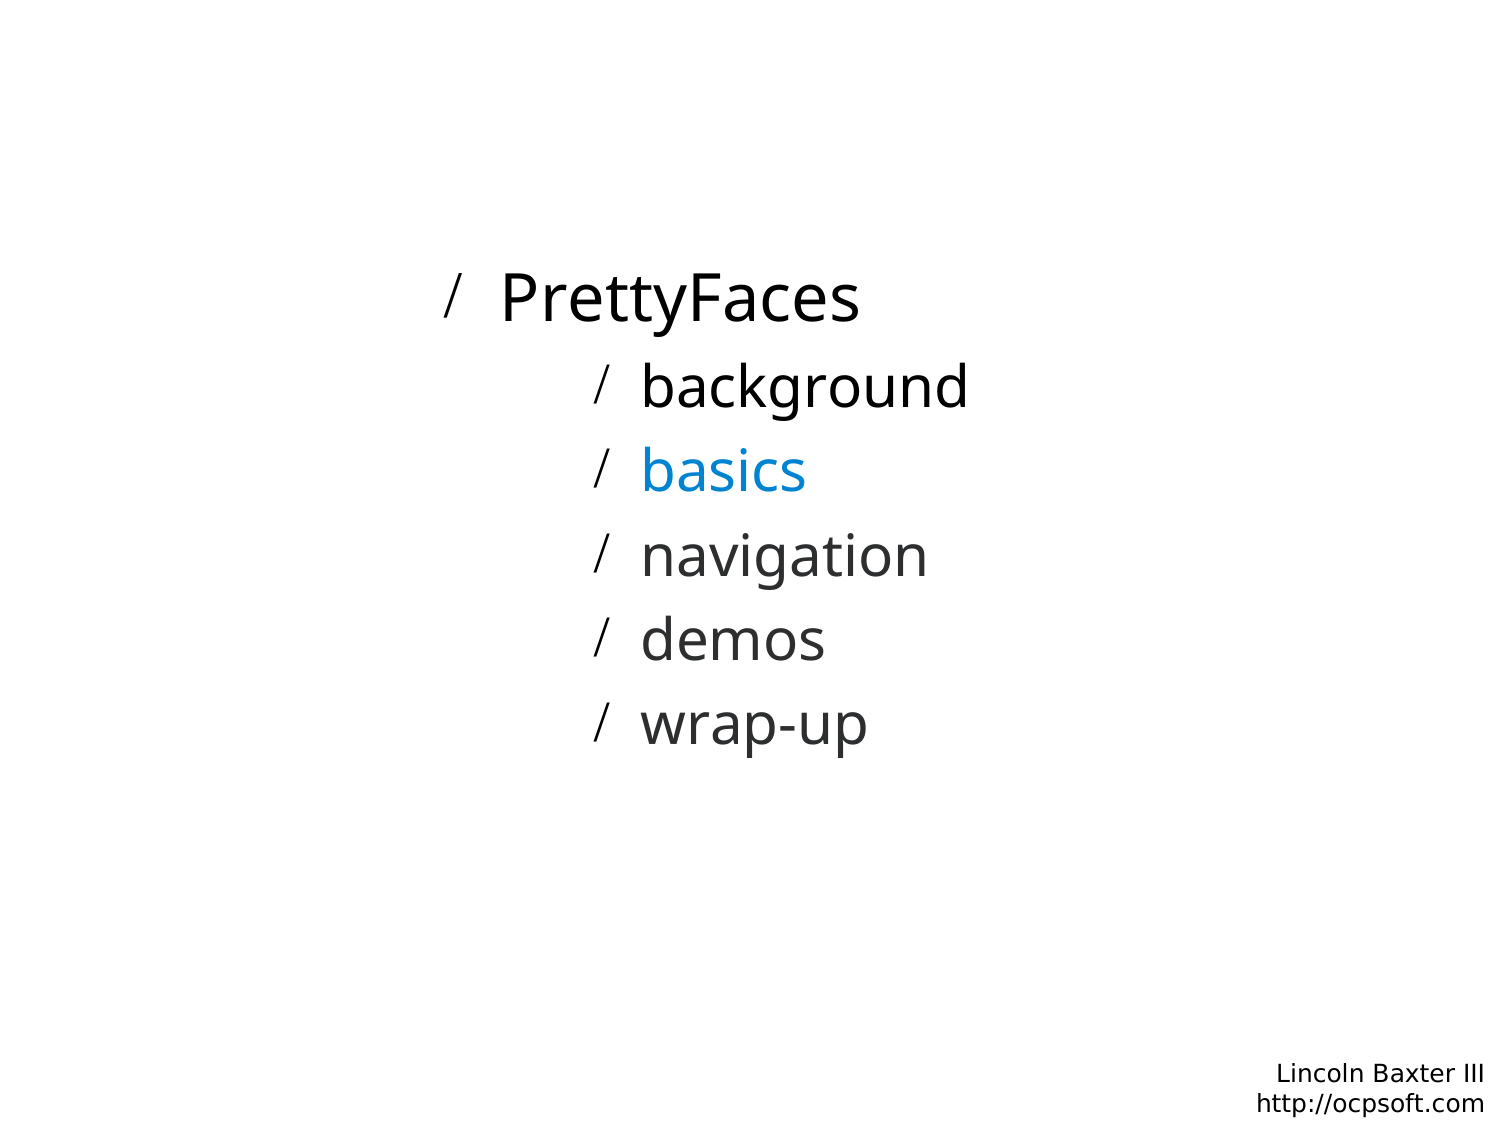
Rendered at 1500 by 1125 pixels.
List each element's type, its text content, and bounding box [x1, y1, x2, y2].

list PrettyFaces background basics navigation demos wrap-up [428, 149, 1088, 893]
